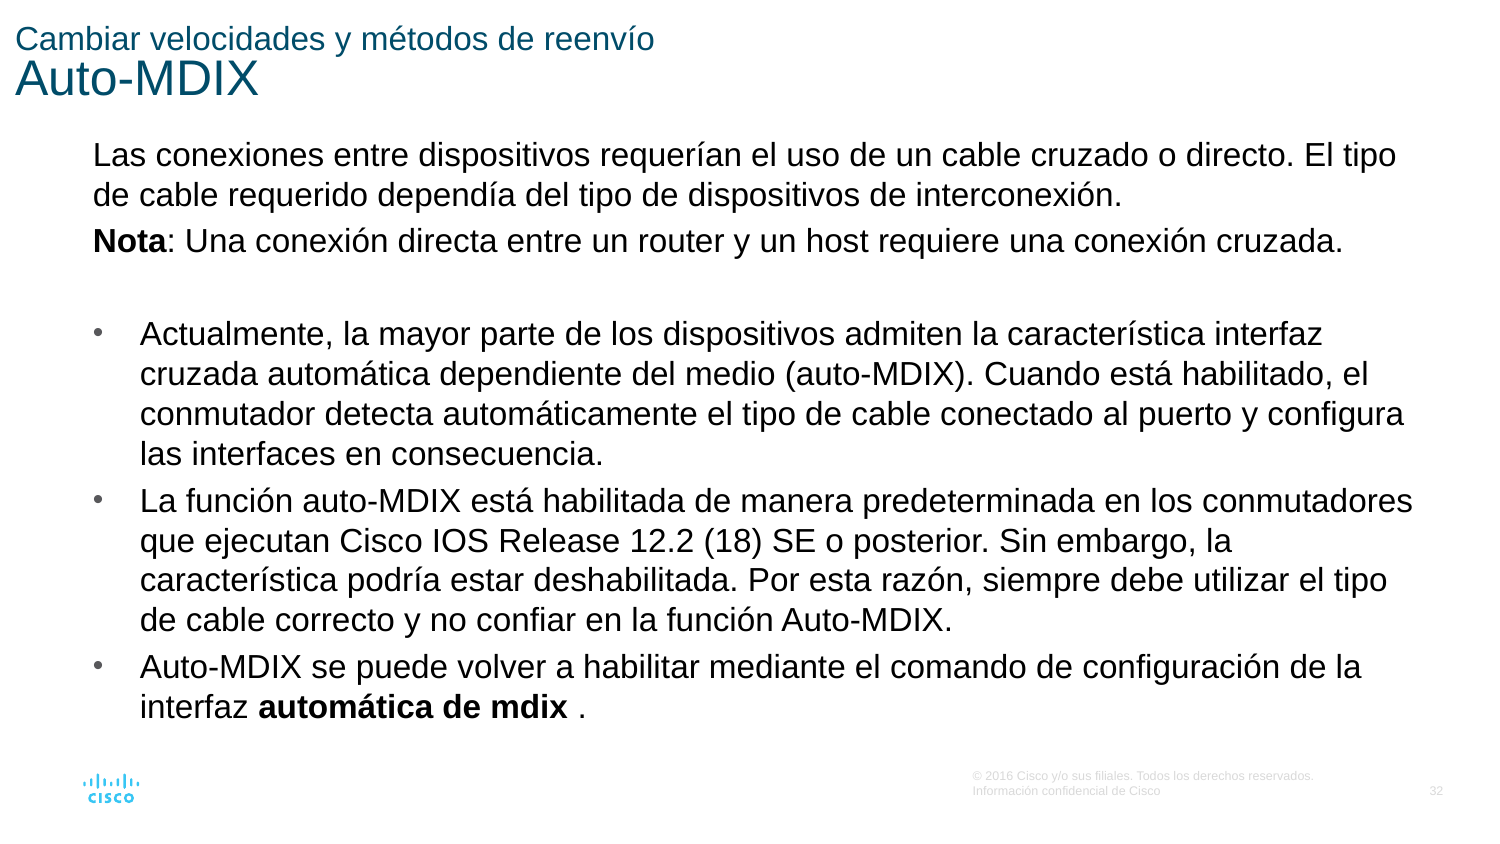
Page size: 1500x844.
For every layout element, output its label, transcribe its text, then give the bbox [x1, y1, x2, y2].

list Las conexiones entre dispositivos requerían el uso de un cable cruzado o directo. El tipo de cable requerido dependía del tipo de dispositivos de interconexión. Nota: Una conexión directa entre un router y un host requiere una conexión cruzada. Actualmente, la mayor parte de los dispositivos admiten la característica interfaz cruzada automática dependiente del medio (auto-MDIX). Cuando está habilitado, el conmutador detecta automáticamente el tipo de cable conectado al puerto y configura las interfaces en consecuencia. La función auto-MDIX está habilitada de manera predeterminada en los conmutadores que ejecutan Cisco IOS Release 12.2 (18) SE o posterior. Sin embargo, la característica podría estar deshabilitada. Por esta razón, siempre debe utilizar el tipo de cable correcto y no confiar en la función Auto-MDIX. Auto-MDIX se puede volver a habilitar mediante el comando de configuración de la interfaz automática de mdix . [77, 125, 1437, 726]
title Cambiar velocidades y métodos de reenvío Auto-MDIX [0, 5, 1369, 126]
